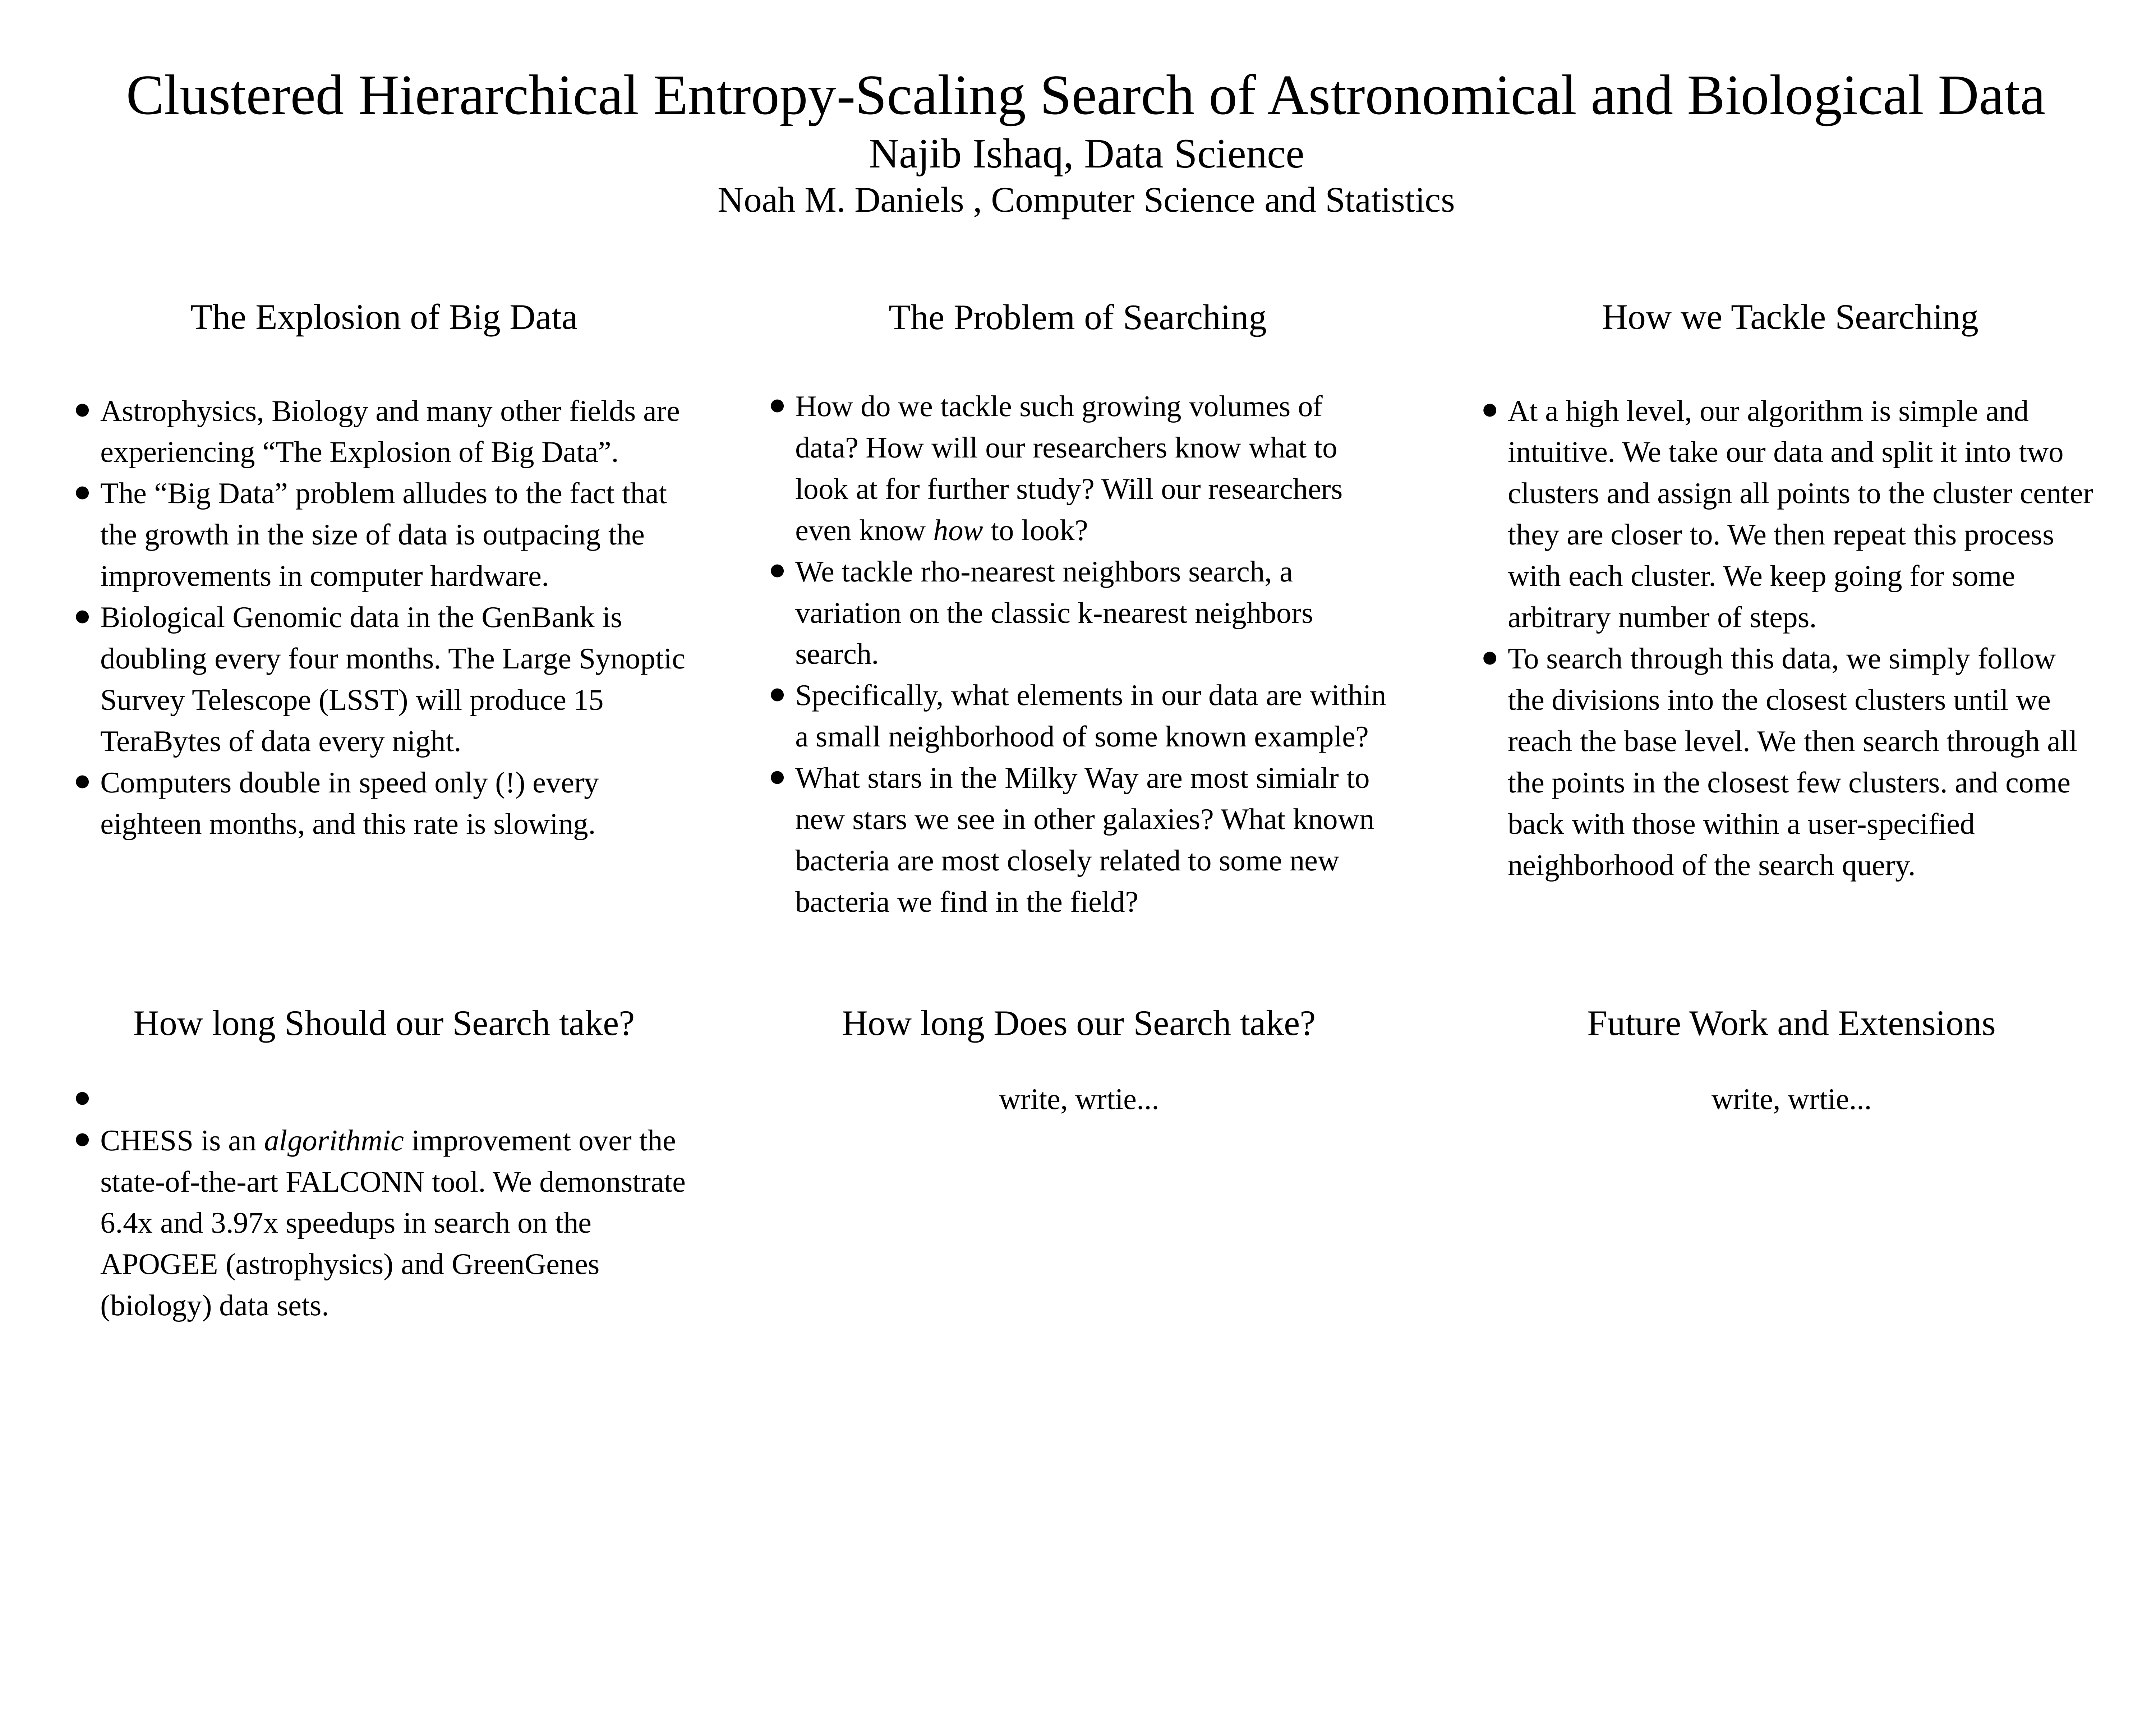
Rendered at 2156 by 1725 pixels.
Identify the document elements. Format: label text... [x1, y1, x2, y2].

text_box write, wrtie... [1475, 1076, 2106, 1623]
text_box How long Does our Search take? [763, 997, 1393, 1068]
text_box CHESS is an algorithmic improvement over the state-of-the-art FALCONN tool. We demonstrate 6.4x and 3.97x speedups in search on the APOGEE (astrophysics) and GreenGenes (biology) data sets. [68, 1076, 698, 1623]
text_box How we Tackle Searching [1475, 290, 2106, 383]
text_box Clustered Hierarchical Entropy-Scaling Search of Astronomical and Biological Data Najib Ishaq, Data Science Noah M. Daniels , Computer Science and Statistics [68, 55, 2106, 222]
text_box The Problem of Searching [763, 290, 1393, 378]
text_box Astrophysics, Biology and many other fields are experiencing “The Explosion of Big Data”. The “Big Data” problem alludes to the fact that the growth in the size of data is outpacing the improvements in computer hardware. Biological Genomic data in the GenBank is doubling every four months. The Large Synoptic Survey Telescope (LSST) will produce 15 TeraBytes of data every night. Computers double in speed only (!) every eighteen months, and this rate is slowing. [68, 383, 698, 929]
text_box The Explosion of Big Data [68, 290, 698, 339]
text_box Future Work and Extensions [1475, 997, 2106, 1068]
text_box write, wrtie... [763, 1076, 1393, 1623]
text_box At a high level, our algorithm is simple and intuitive. We take our data and split it into two clusters and assign all points to the cluster center they are closer to. We then repeat this process with each cluster. We keep going for some arbitrary number of steps. To search through this data, we simply follow the divisions into the closest clusters until we reach the base level. We then search through all the points in the closest few clusters. and come back with those within a user-specified neighborhood of the search query. [1475, 383, 2106, 929]
text_box How do we tackle such growing volumes of data? How will our researchers know what to look at for further study? Will our researchers even know how to look? We tackle rho-nearest neighbors search, a variation on the classic k-nearest neighbors search. Specifically, what elements in our data are within a small neighborhood of some known example? What stars in the Milky Way are most simialr to new stars we see in other galaxies? What known bacteria are most closely related to some new bacteria we find in the field? [763, 378, 1393, 925]
text_box How long Should our Search take? [68, 997, 698, 1068]
